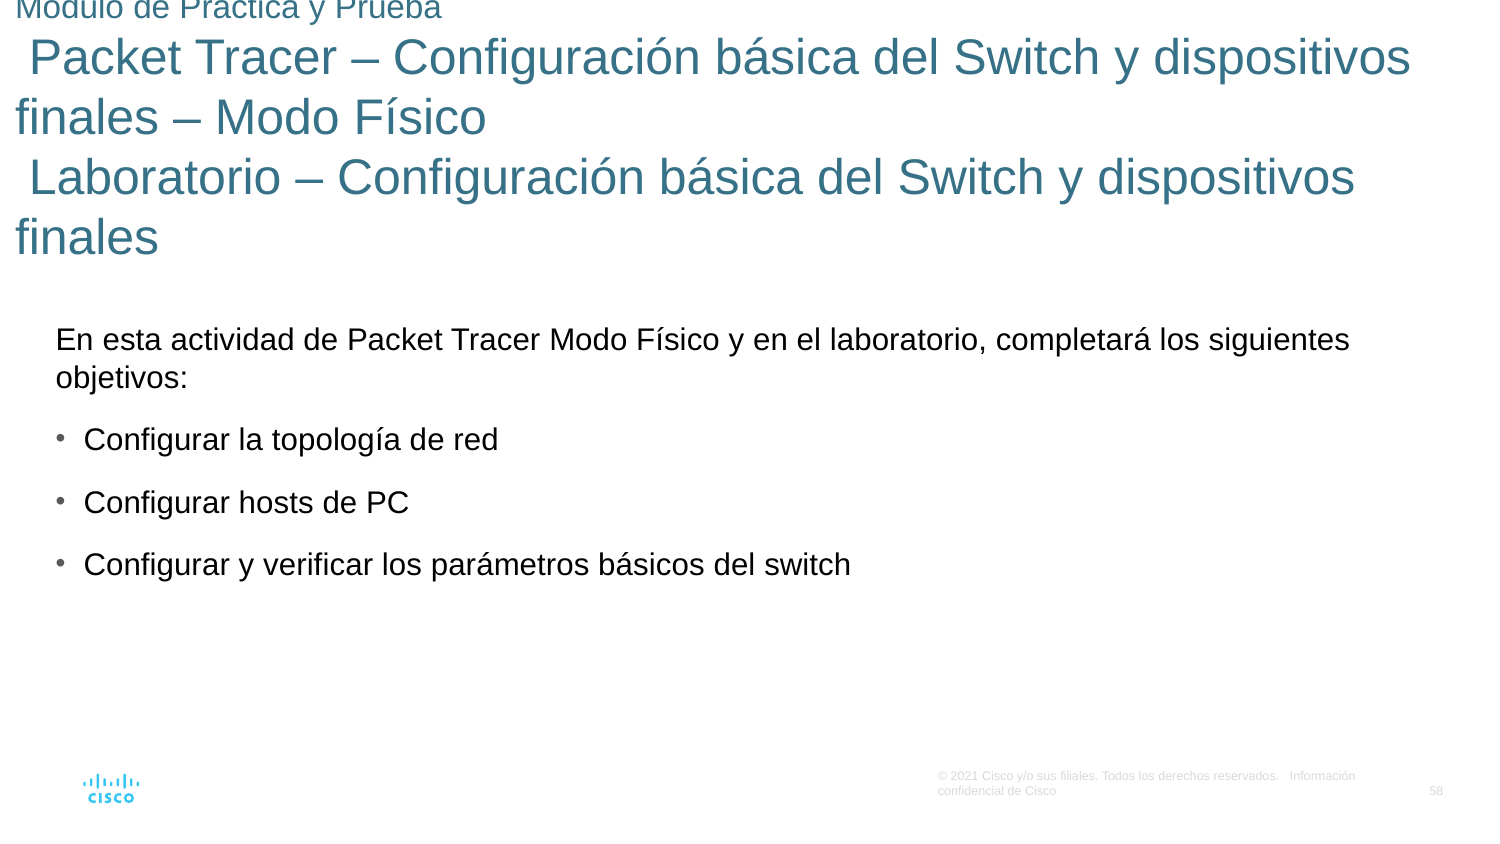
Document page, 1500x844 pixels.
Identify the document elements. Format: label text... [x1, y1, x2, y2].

title Módulo de Práctica y Prueba Packet Tracer – Configuración básica del Switch y dispositivos finales – Modo Físico Laboratorio – Configuración básica del Switch y dispositivos finales [0, 0, 1500, 250]
list En esta actividad de Packet Tracer Modo Físico y en el laboratorio, completará los siguientes objetivos: Configurar la topología de red Configurar hosts de PC Configurar y verificar los parámetros básicos del switch [40, 312, 1460, 696]
